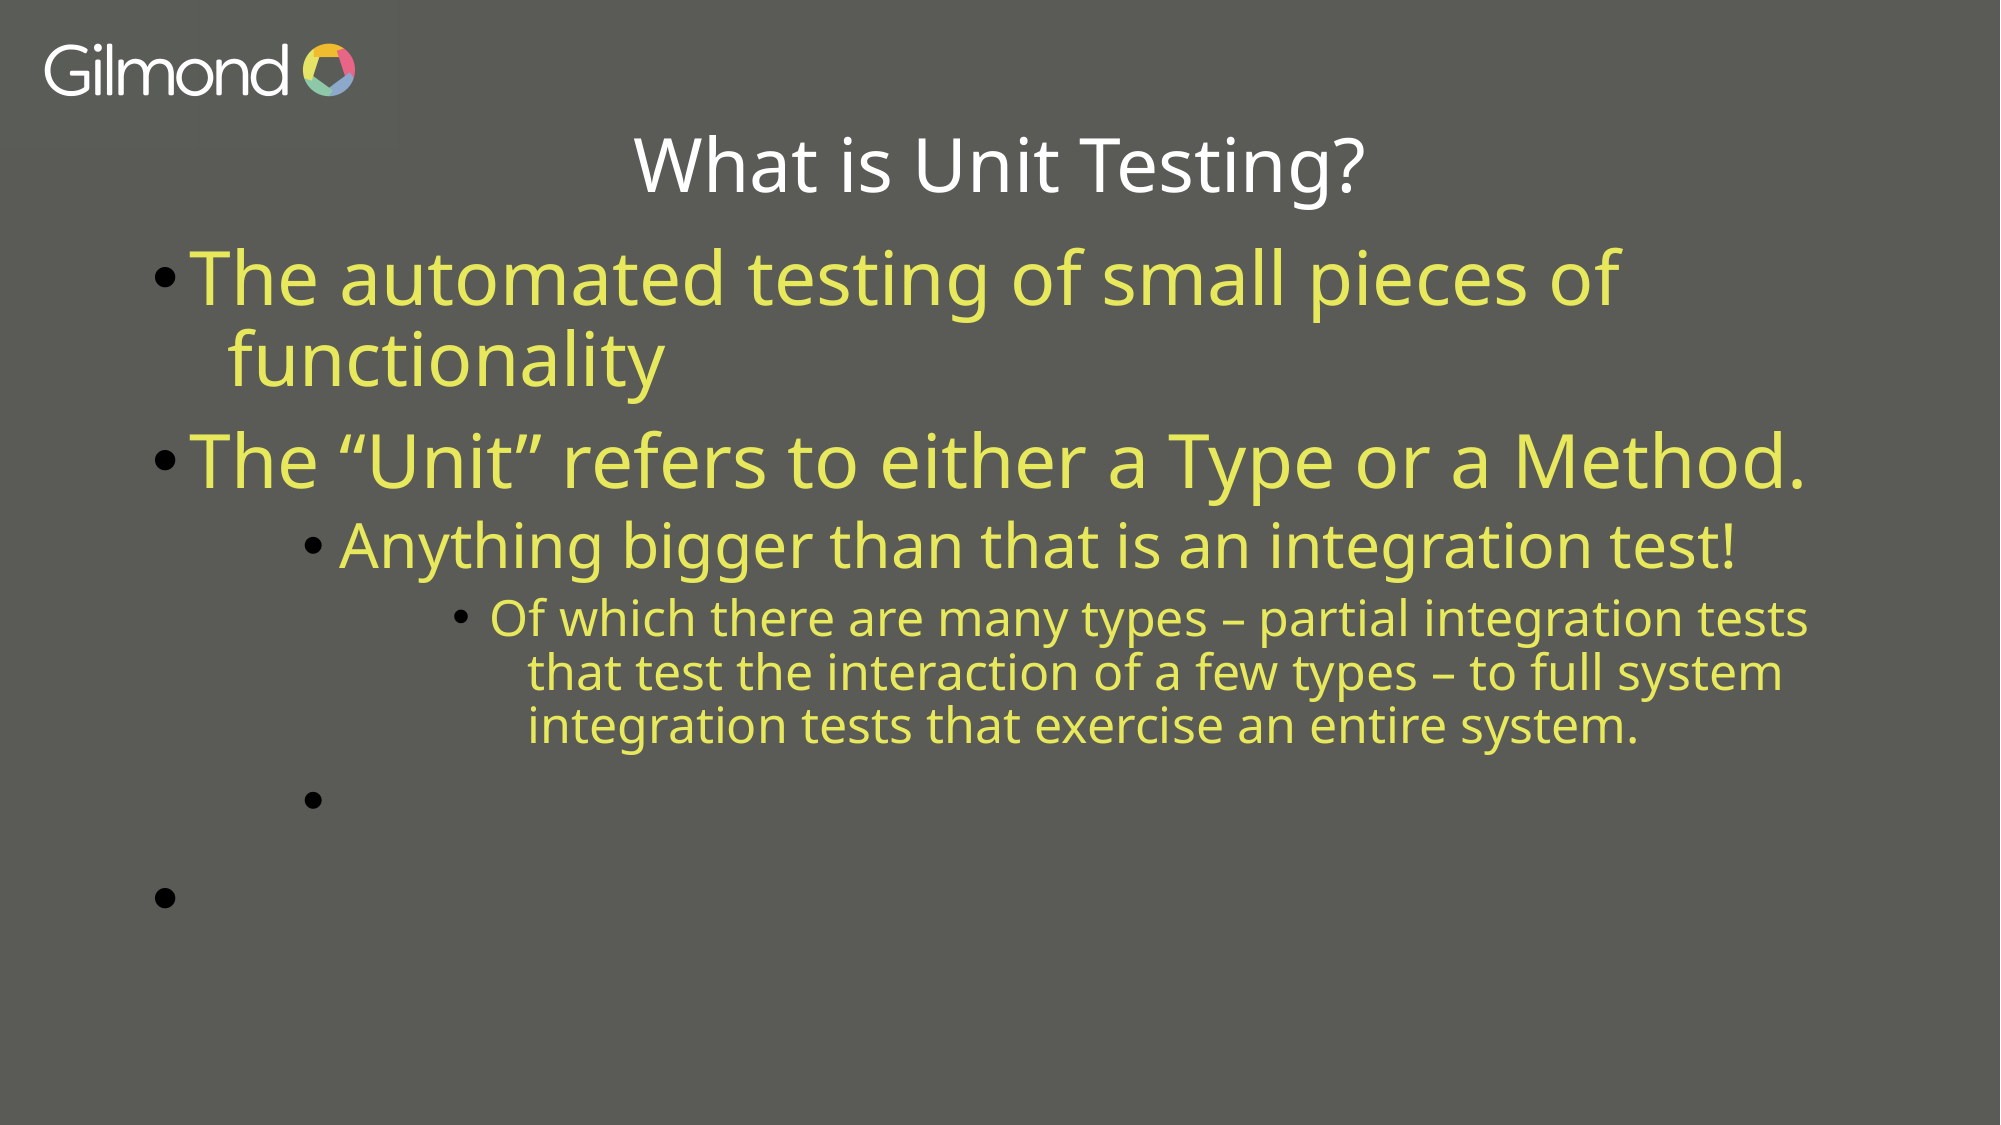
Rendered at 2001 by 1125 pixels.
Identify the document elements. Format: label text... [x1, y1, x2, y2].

picture [0, 0, 399, 149]
list The automated testing of small pieces of functionality The “Unit” refers to either a Type or a Method. Anything bigger than that is an integration test! Of which there are many types – partial integration tests that test the interaction of a few types – to full system integration tests that exercise an entire system. [137, 233, 1863, 1053]
title What is Unit Testing? [137, 59, 1863, 233]
